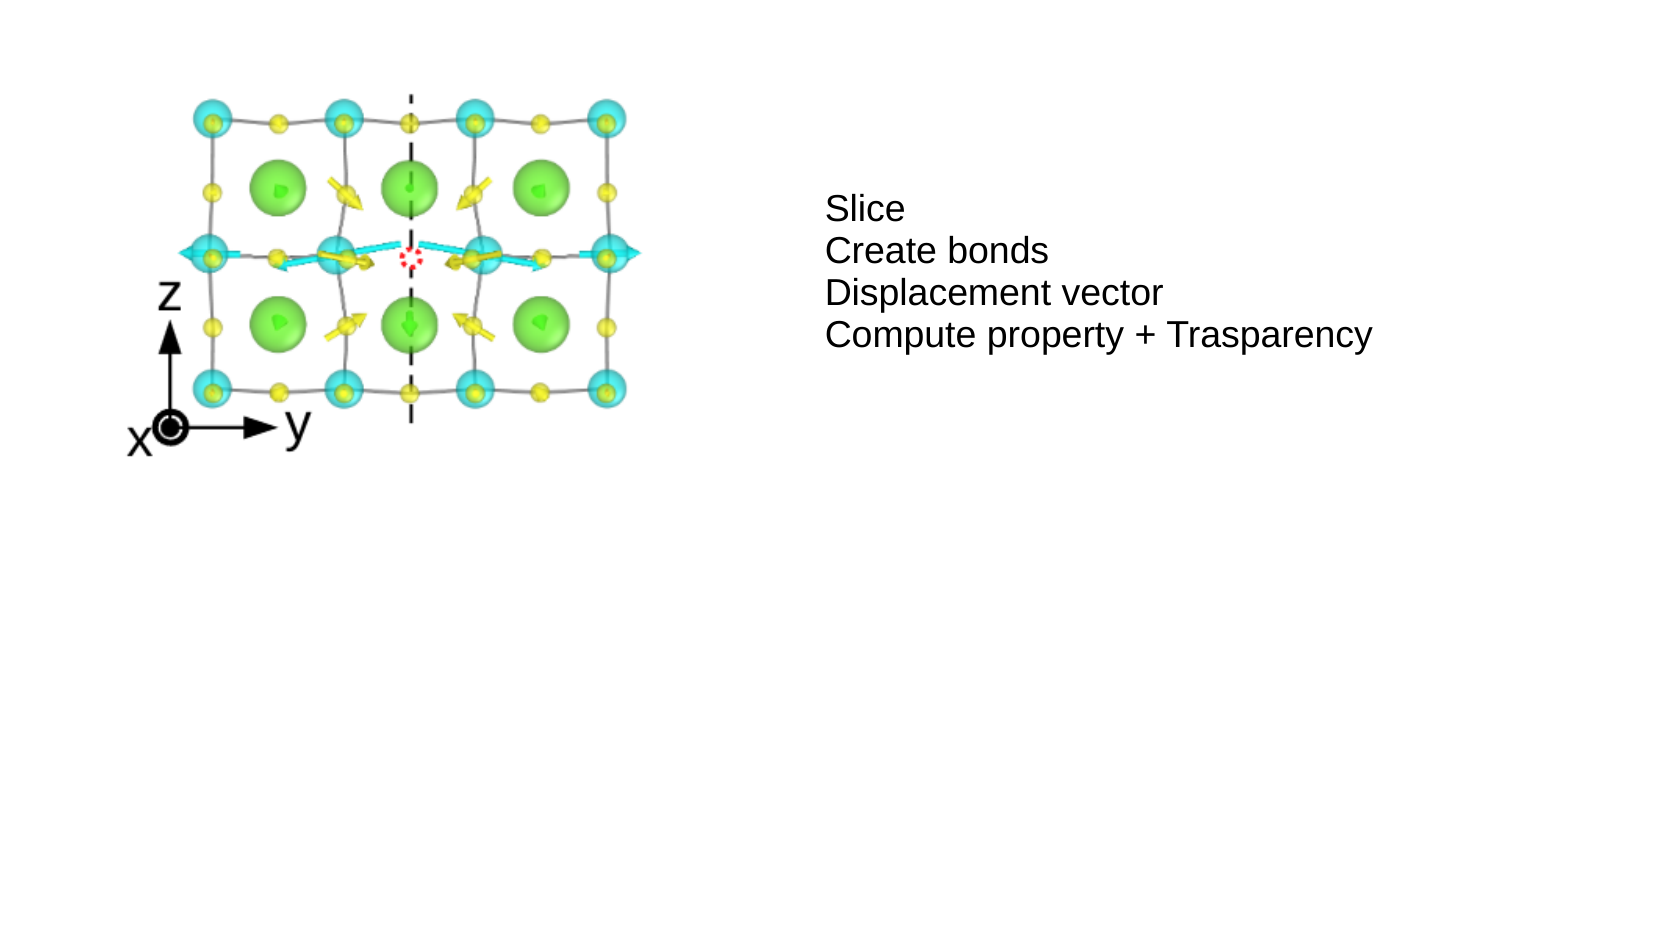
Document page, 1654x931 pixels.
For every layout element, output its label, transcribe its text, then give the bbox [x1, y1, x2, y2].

picture [120, 74, 658, 472]
text_box Slice Create bonds Displacement vector Compute property + Trasparency [810, 180, 1411, 405]
